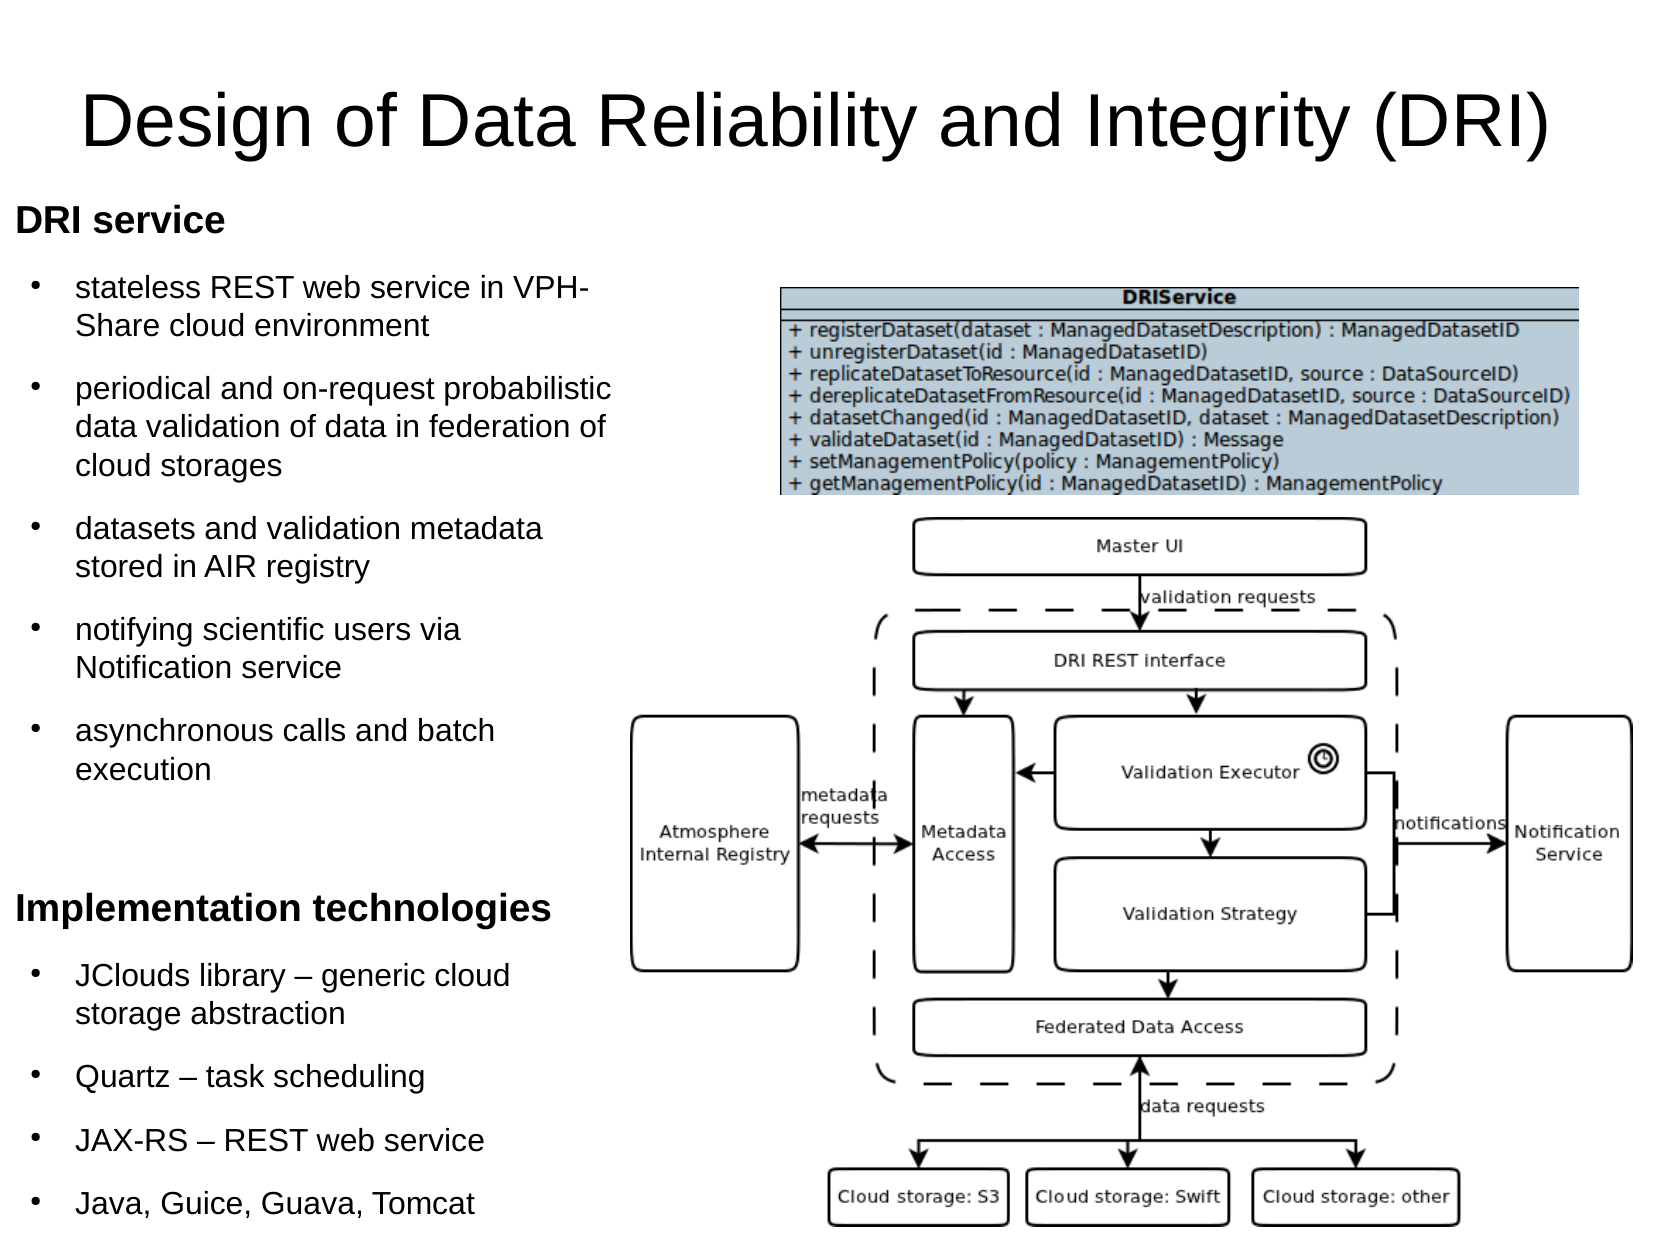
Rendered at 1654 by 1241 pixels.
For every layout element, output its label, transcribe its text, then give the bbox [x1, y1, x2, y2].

picture [780, 287, 1579, 496]
picture [630, 517, 1633, 1227]
list DRI service stateless REST web service in VPH-Share cloud environment periodical and on-request probabilistic data validation of data in federation of cloud storages datasets and validation metadata stored in AIR registry notifying scientific users via Notification service asynchronous calls and batch execution Implementation technologies JClouds library – generic cloud storage abstraction Quartz – task scheduling JAX-RS – REST web service Java, Guice, Guava, Tomcat [15, 195, 616, 1227]
text_box Design of Data Reliability and Integrity (DRI) [82, 45, 1571, 189]
